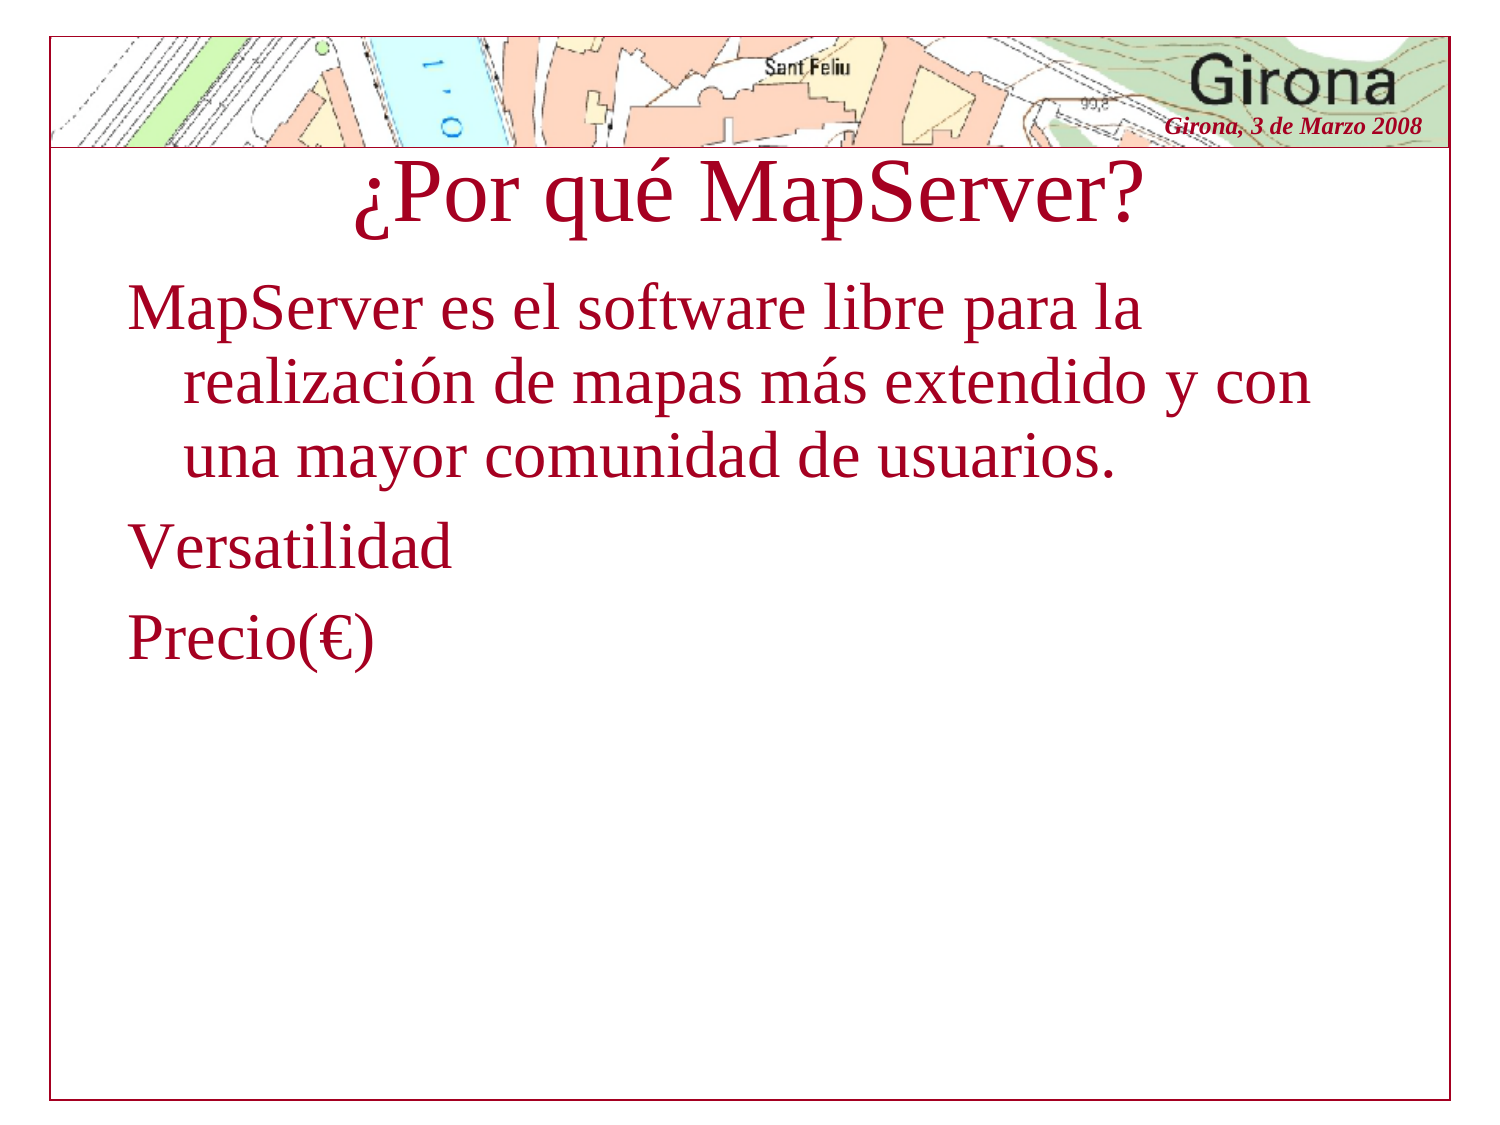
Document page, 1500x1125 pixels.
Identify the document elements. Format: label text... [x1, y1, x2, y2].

picture [51, 37, 1448, 147]
list MapServer es el software libre para la realización de mapas más extendido y con una mayor comunidad de usuarios. Versatilidad Precio(€) [112, 262, 1388, 1001]
text_box ¿Por qué MapServer? [76, 137, 1424, 244]
